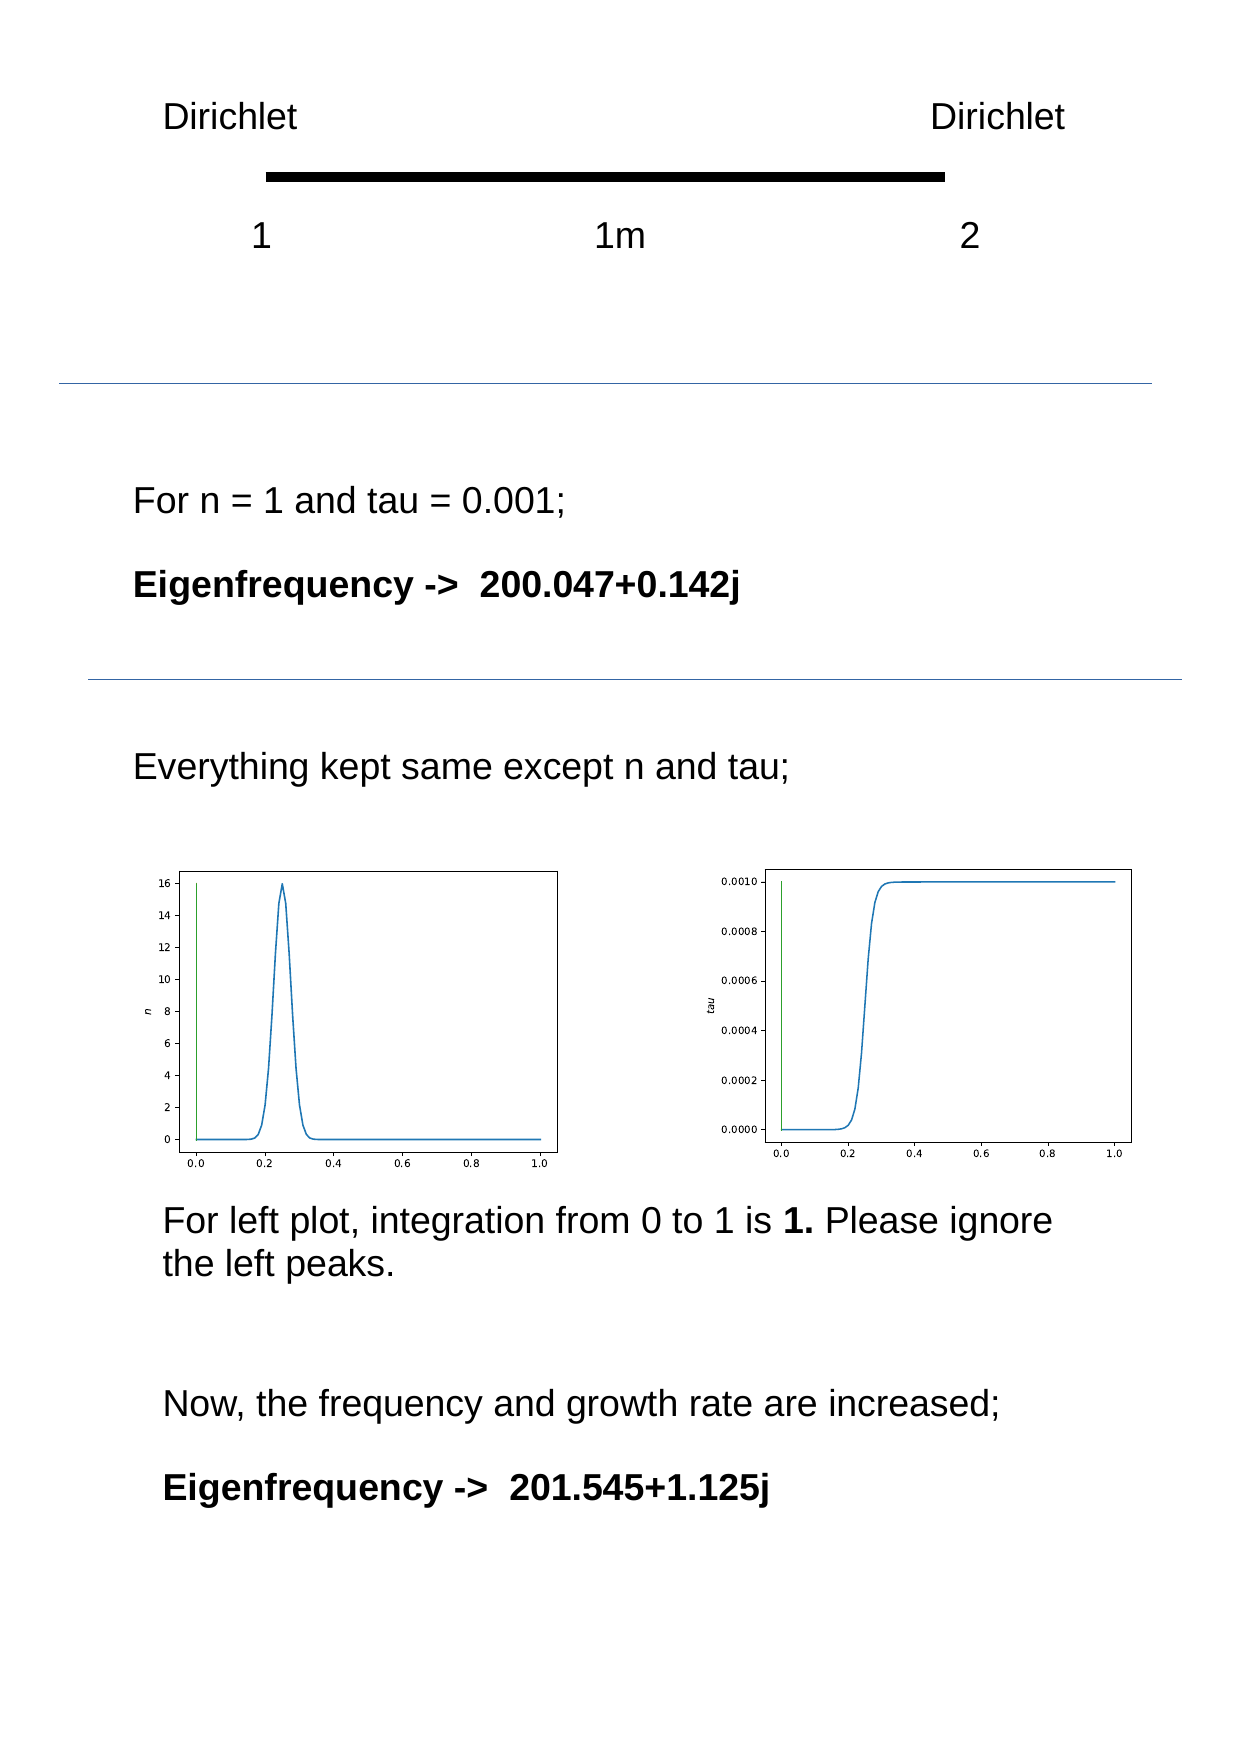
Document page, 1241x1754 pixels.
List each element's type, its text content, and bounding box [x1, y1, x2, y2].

text_box 2 [944, 206, 1004, 264]
text_box Everything kept same except n and tau; [118, 738, 857, 796]
text_box Dirichlet [915, 88, 1093, 146]
picture [118, 826, 607, 1193]
text_box For left plot, integration from 0 to 1 is 1. Please ignore the left peaks. [147, 1192, 1123, 1376]
text_box For n = 1 and tau = 0.001; Eigenfrequency -> 200.047+0.142j [118, 472, 798, 614]
text_box Dirichlet [147, 88, 325, 146]
text_box 1 [236, 206, 325, 264]
picture [705, 826, 1179, 1182]
text_box Now, the frequency and growth rate are increased; Eigenfrequency -> 201.545+1.125j [147, 1375, 1182, 1517]
text_box 1m [442, 206, 798, 264]
